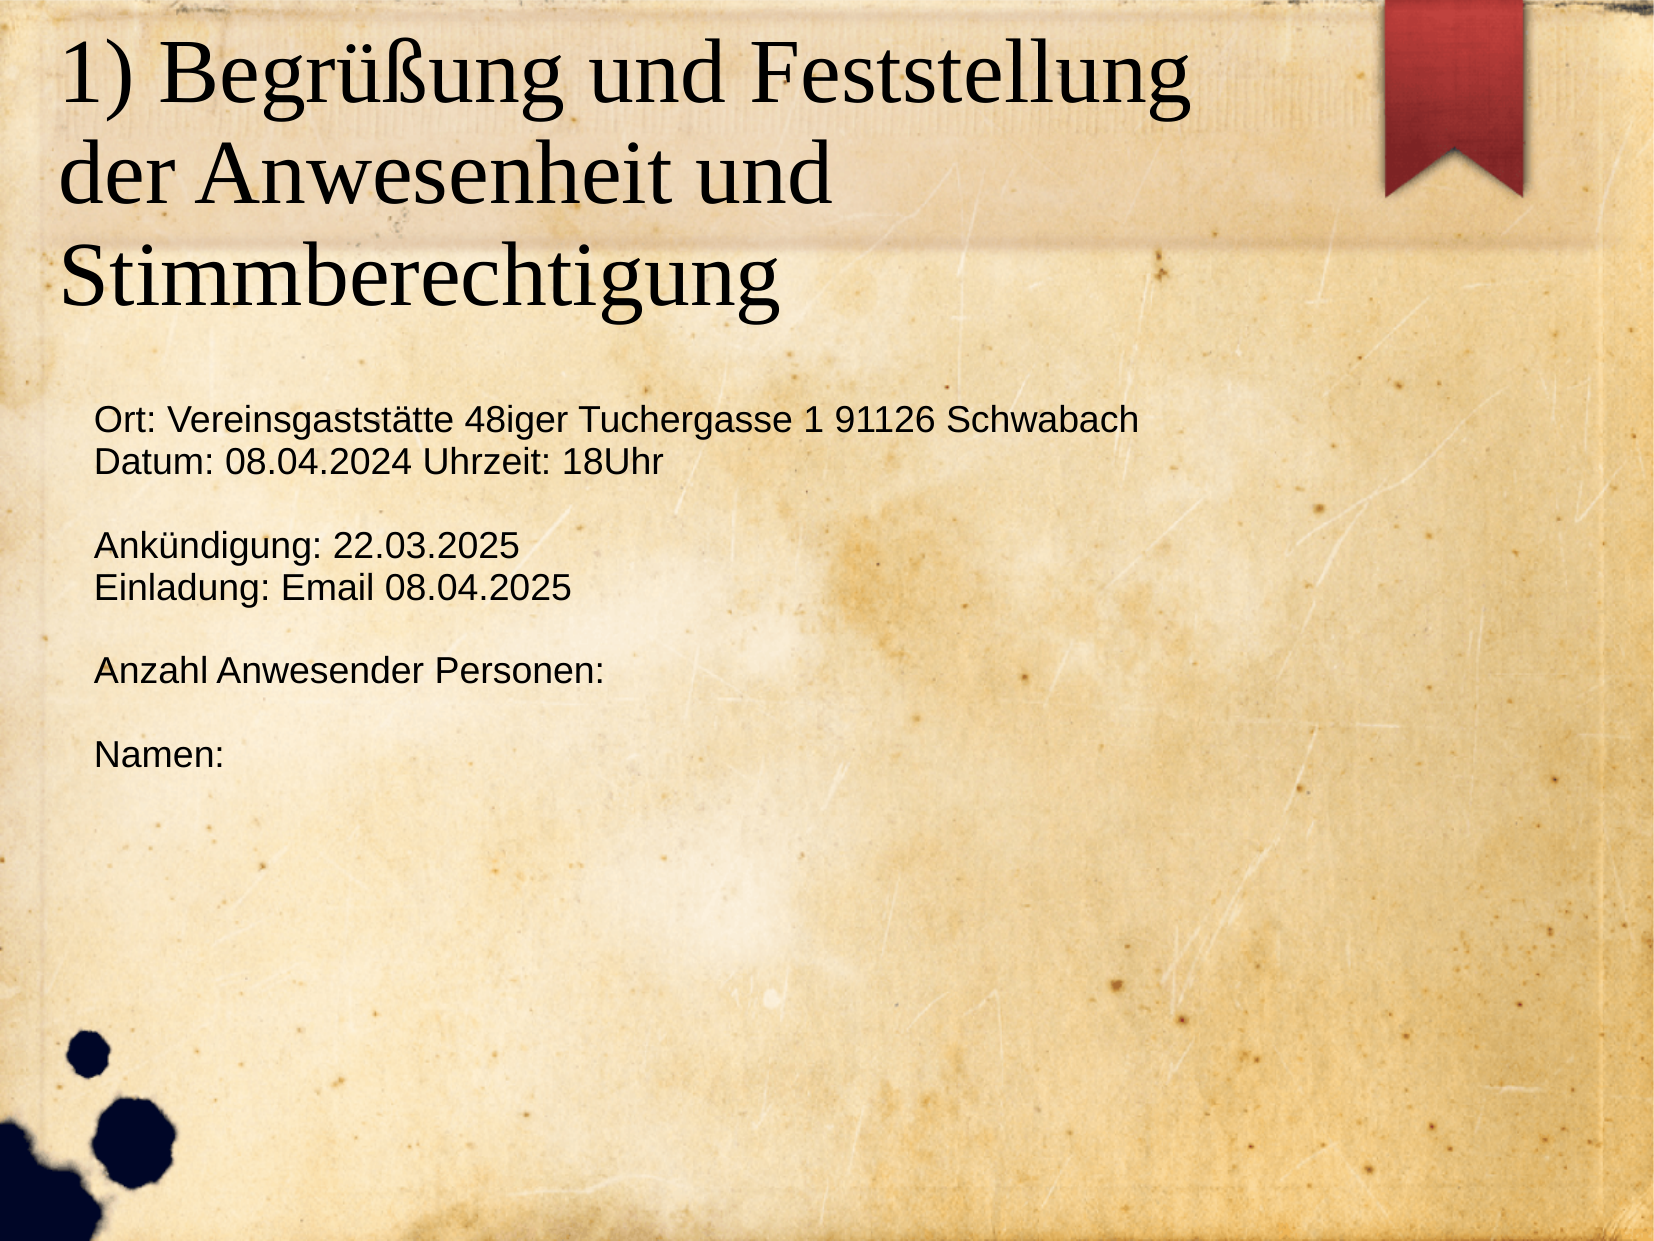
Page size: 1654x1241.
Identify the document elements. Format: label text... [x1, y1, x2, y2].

text_box Ort: Vereinsgaststätte 48iger Tuchergasse 1 91126 Schwabach Datum: 08.04.2024 Uhrzeit: 18Uhr Ankündigung: 22.03.2025 Einladung: Email 08.04.2025 Anzahl Anwesender Personen: Namen: [79, 390, 1156, 784]
picture [0, 0, 1654, 1241]
title 1) Begrüßung und Feststellung der Anwesenheit und Stimmberechtigung [59, 20, 1323, 325]
